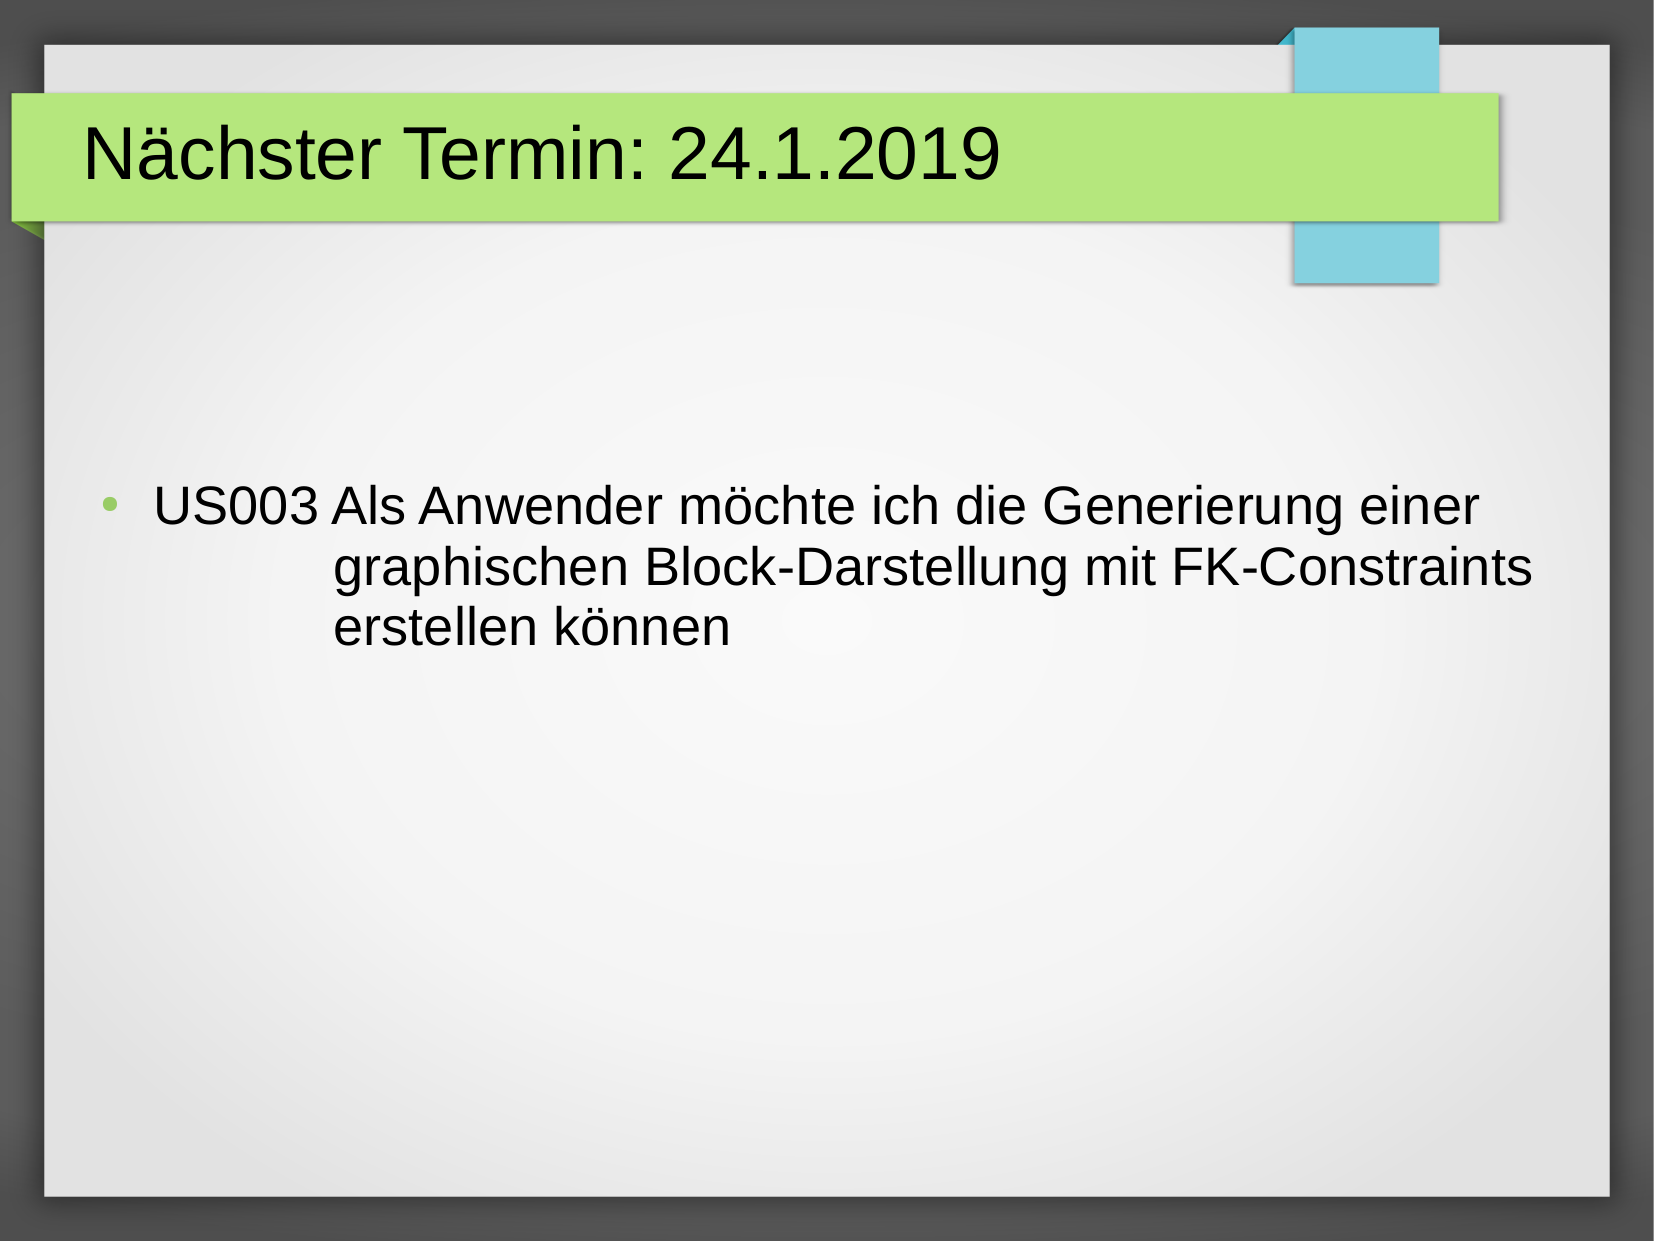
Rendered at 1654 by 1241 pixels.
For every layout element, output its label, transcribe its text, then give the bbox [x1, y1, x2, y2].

title Nächster Termin: 24.1.2019 [82, 94, 1264, 213]
picture [0, 0, 1654, 1241]
list US003 Als Anwender möchte ich die Generierung einer graphischen Block-Darstellung mit FK-Constraints erstellen können [82, 295, 1571, 1015]
